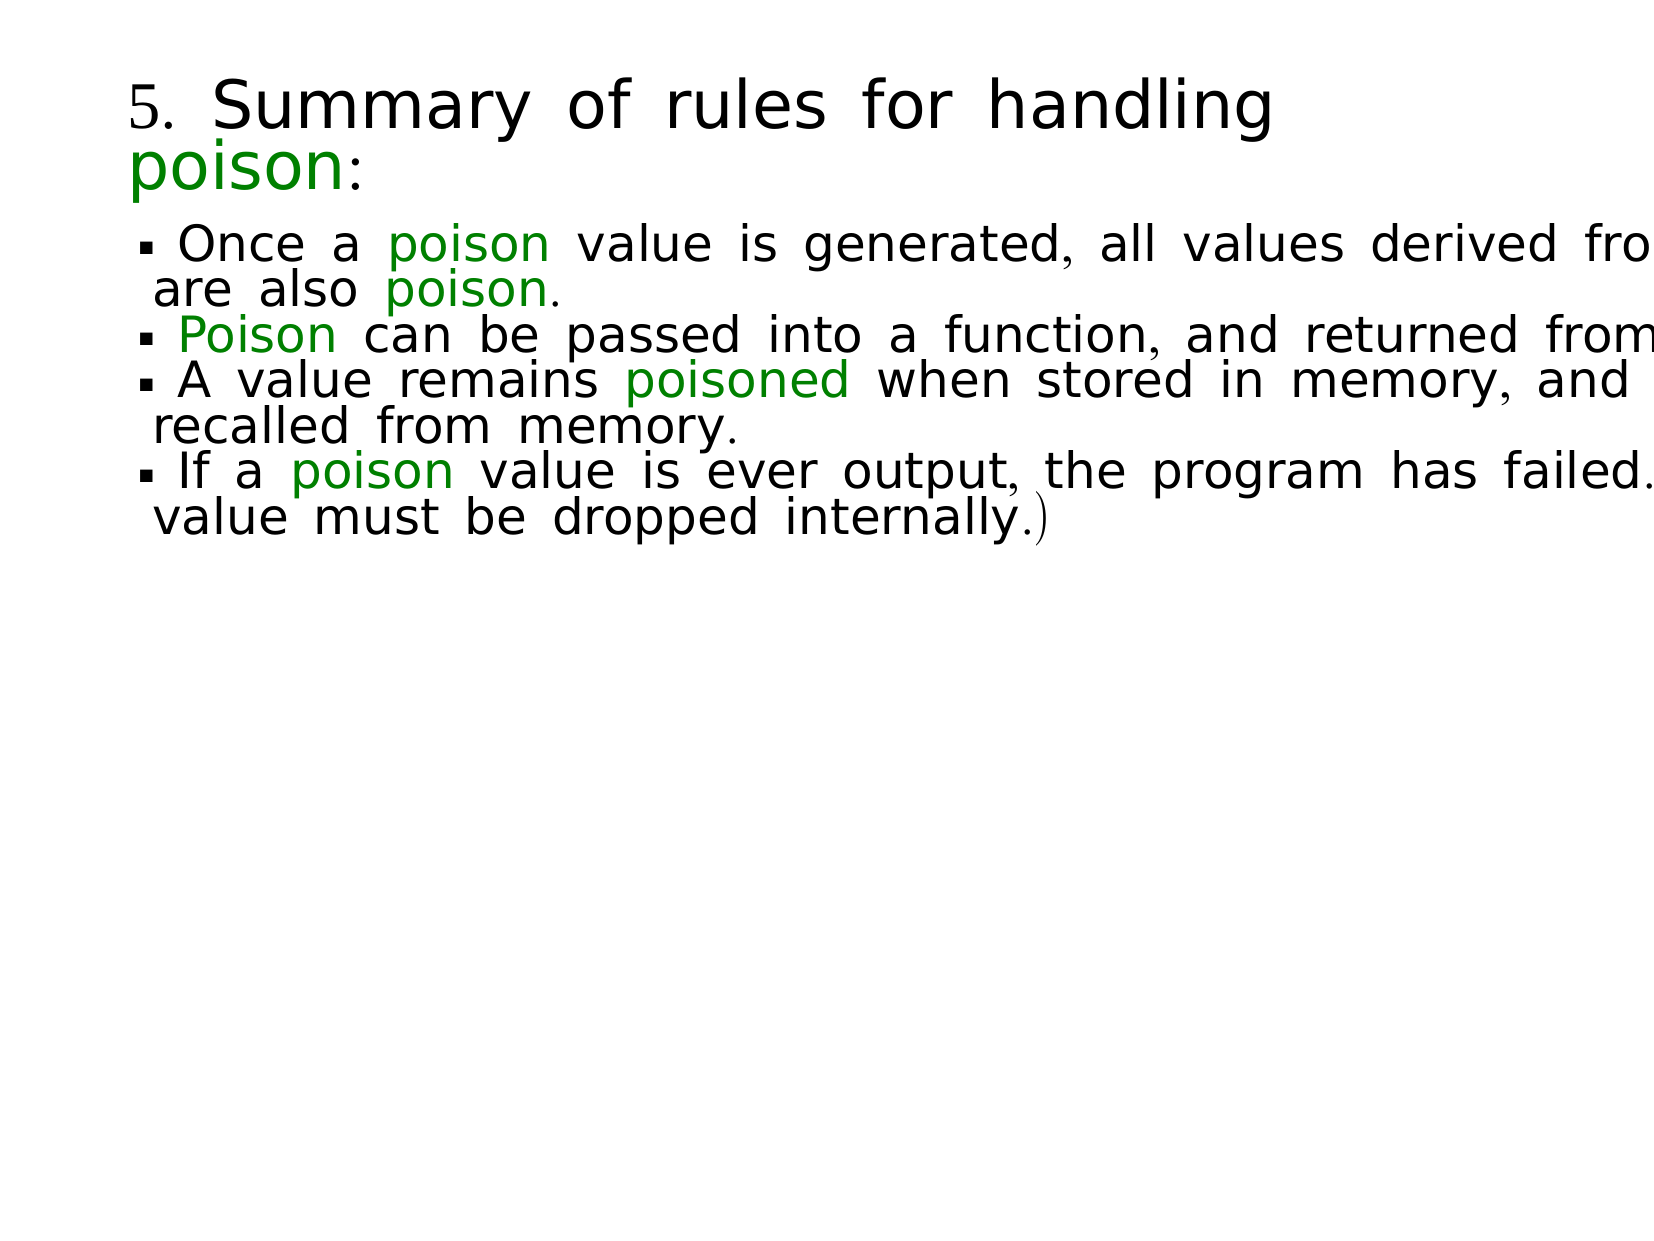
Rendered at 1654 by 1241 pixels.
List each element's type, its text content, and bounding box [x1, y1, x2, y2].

text_box Once a poison value is generated, all values derived from it are also poison. Poison can be passed into a function, and returned from a function. A value remains poisoned when stored in memory, and when recalled from memory. If a poison value is ever output, the program has failed. (A poison value must be dropped internally.) [125, 219, 1640, 795]
text_box 5. Summary of rules for handling poison: [112, 75, 1538, 174]
